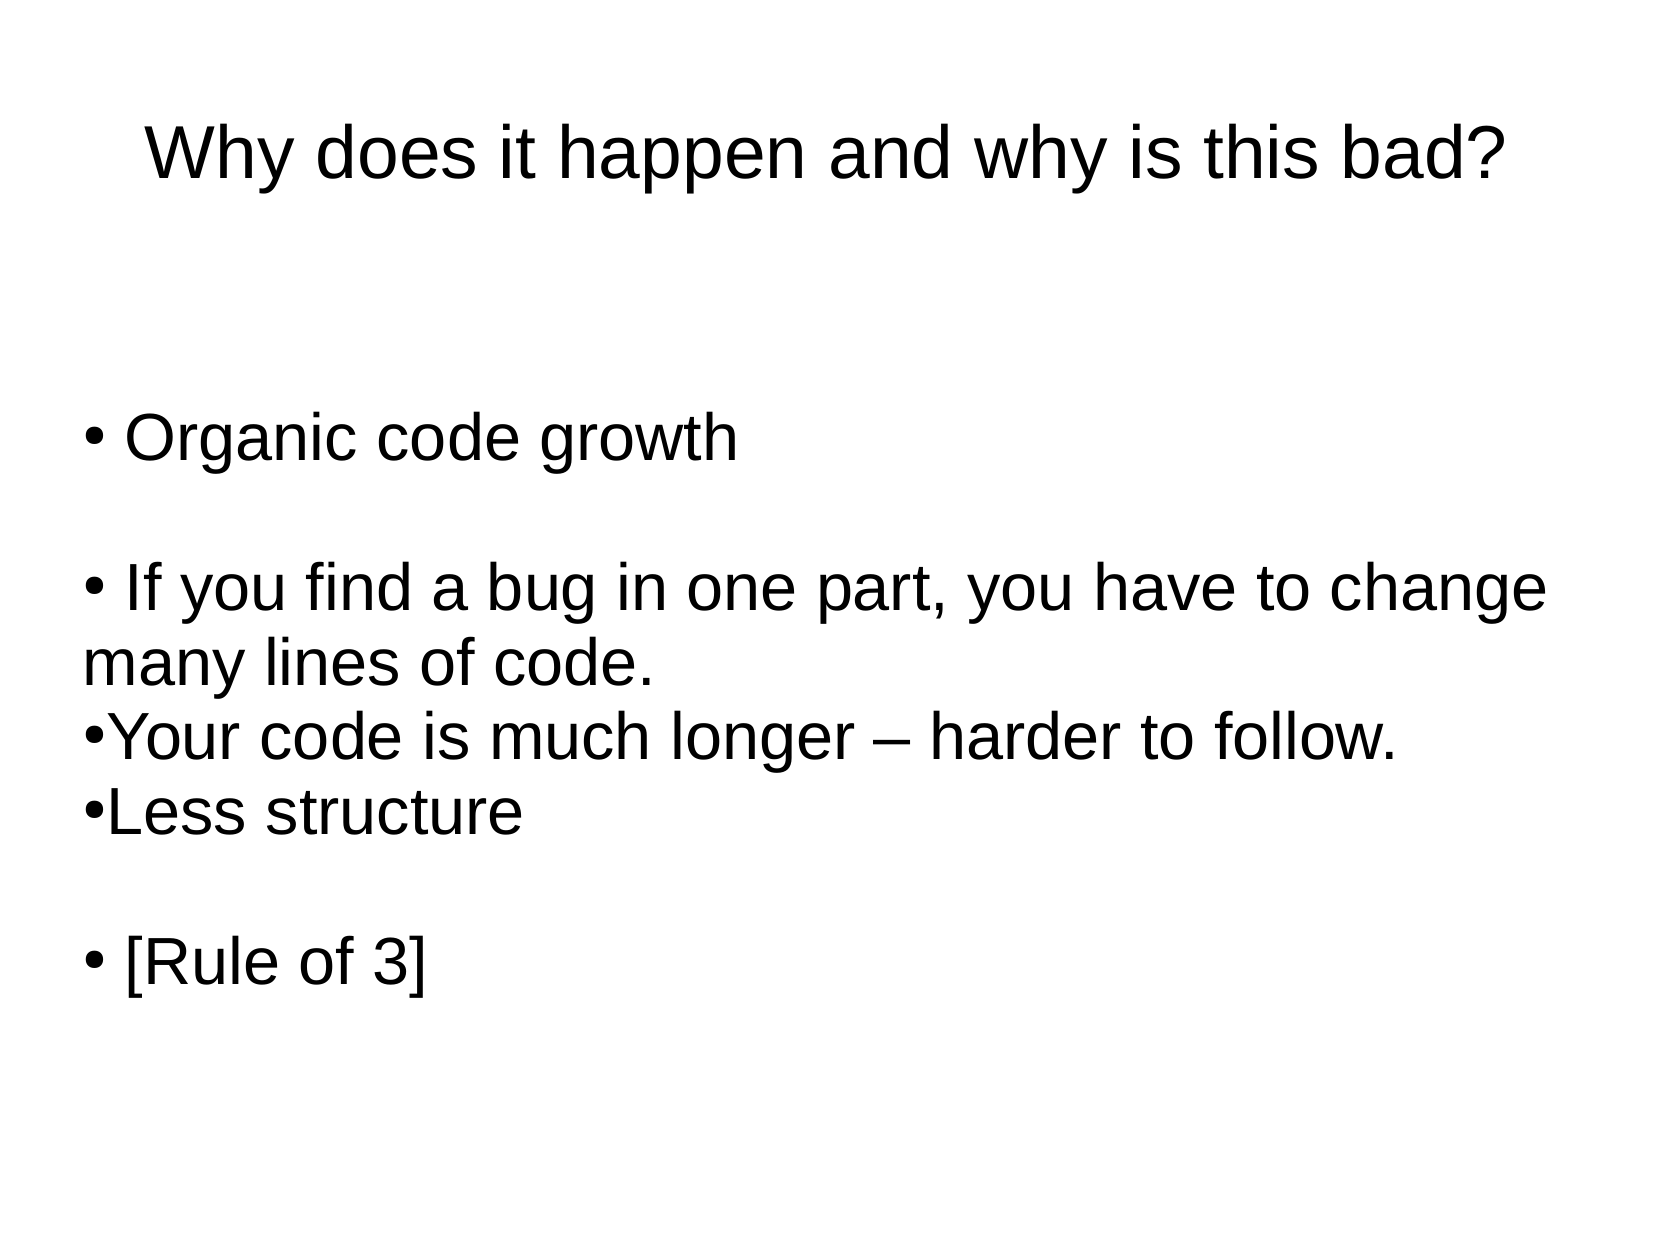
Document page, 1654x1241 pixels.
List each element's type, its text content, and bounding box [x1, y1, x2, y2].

subtitle Organic code growth If you find a bug in one part, you have to change many lines of code. Your code is much longer – harder to follow. Less structure [Rule of 3] [82, 297, 1571, 1102]
title Why does it happen and why is this bad? [82, 56, 1571, 250]
